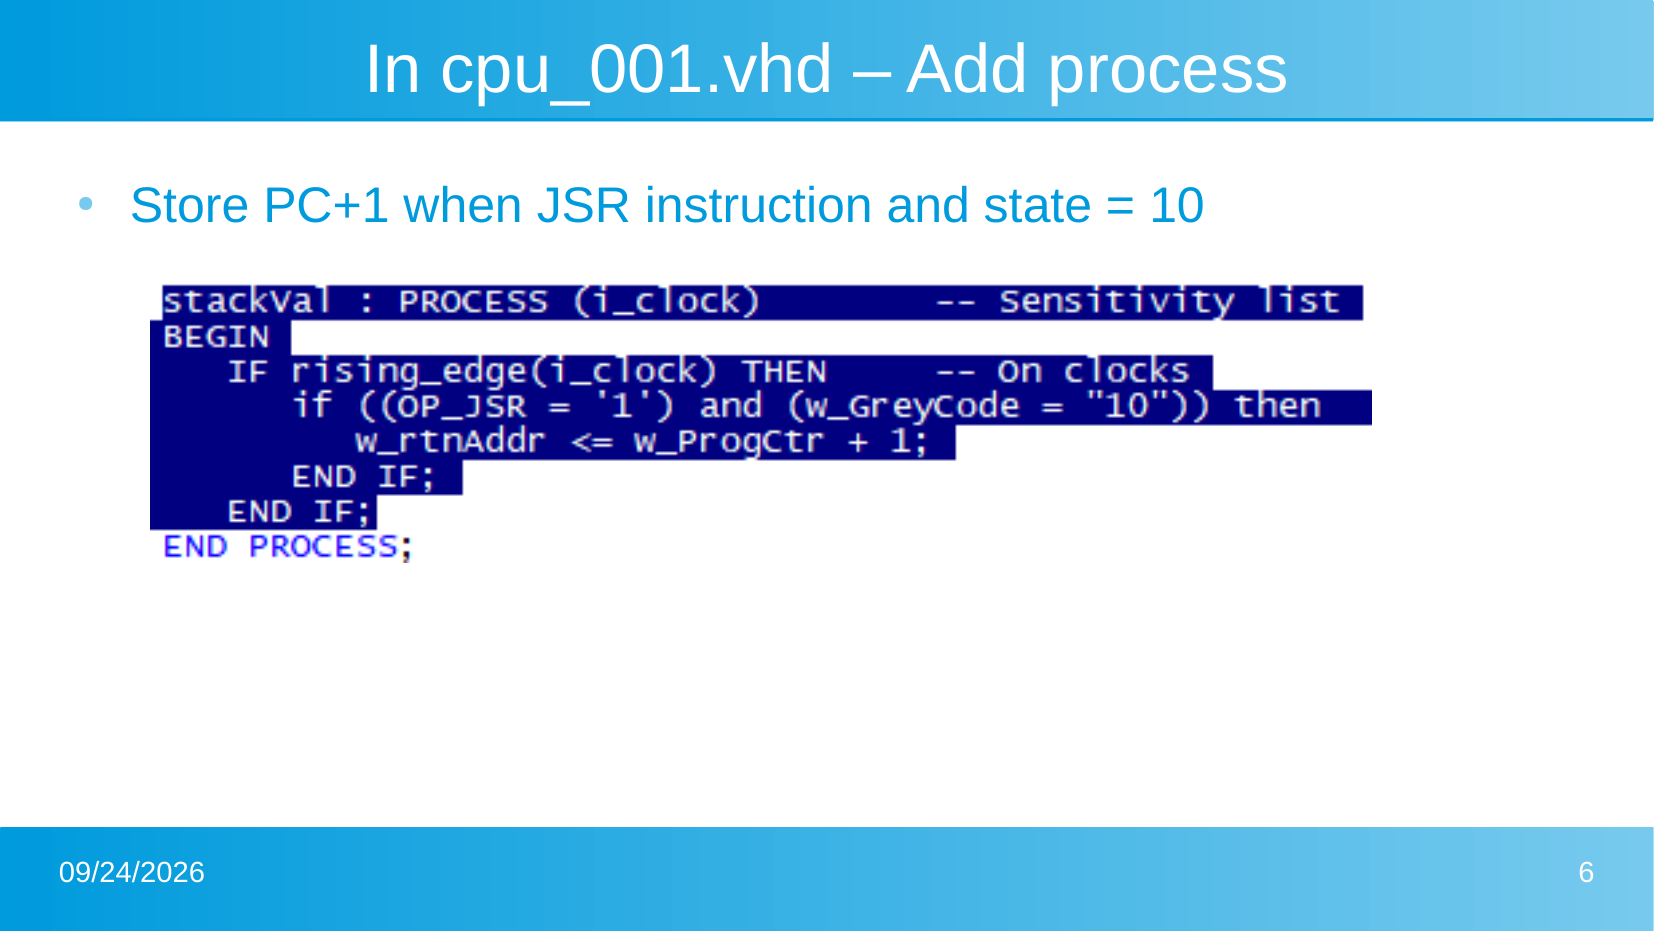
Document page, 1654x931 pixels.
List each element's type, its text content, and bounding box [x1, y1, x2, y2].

picture [150, 262, 1372, 563]
list Store PC+1 when JSR instruction and state = 10 [59, 177, 1595, 263]
title In cpu_001.vhd – Add process [59, 29, 1595, 108]
